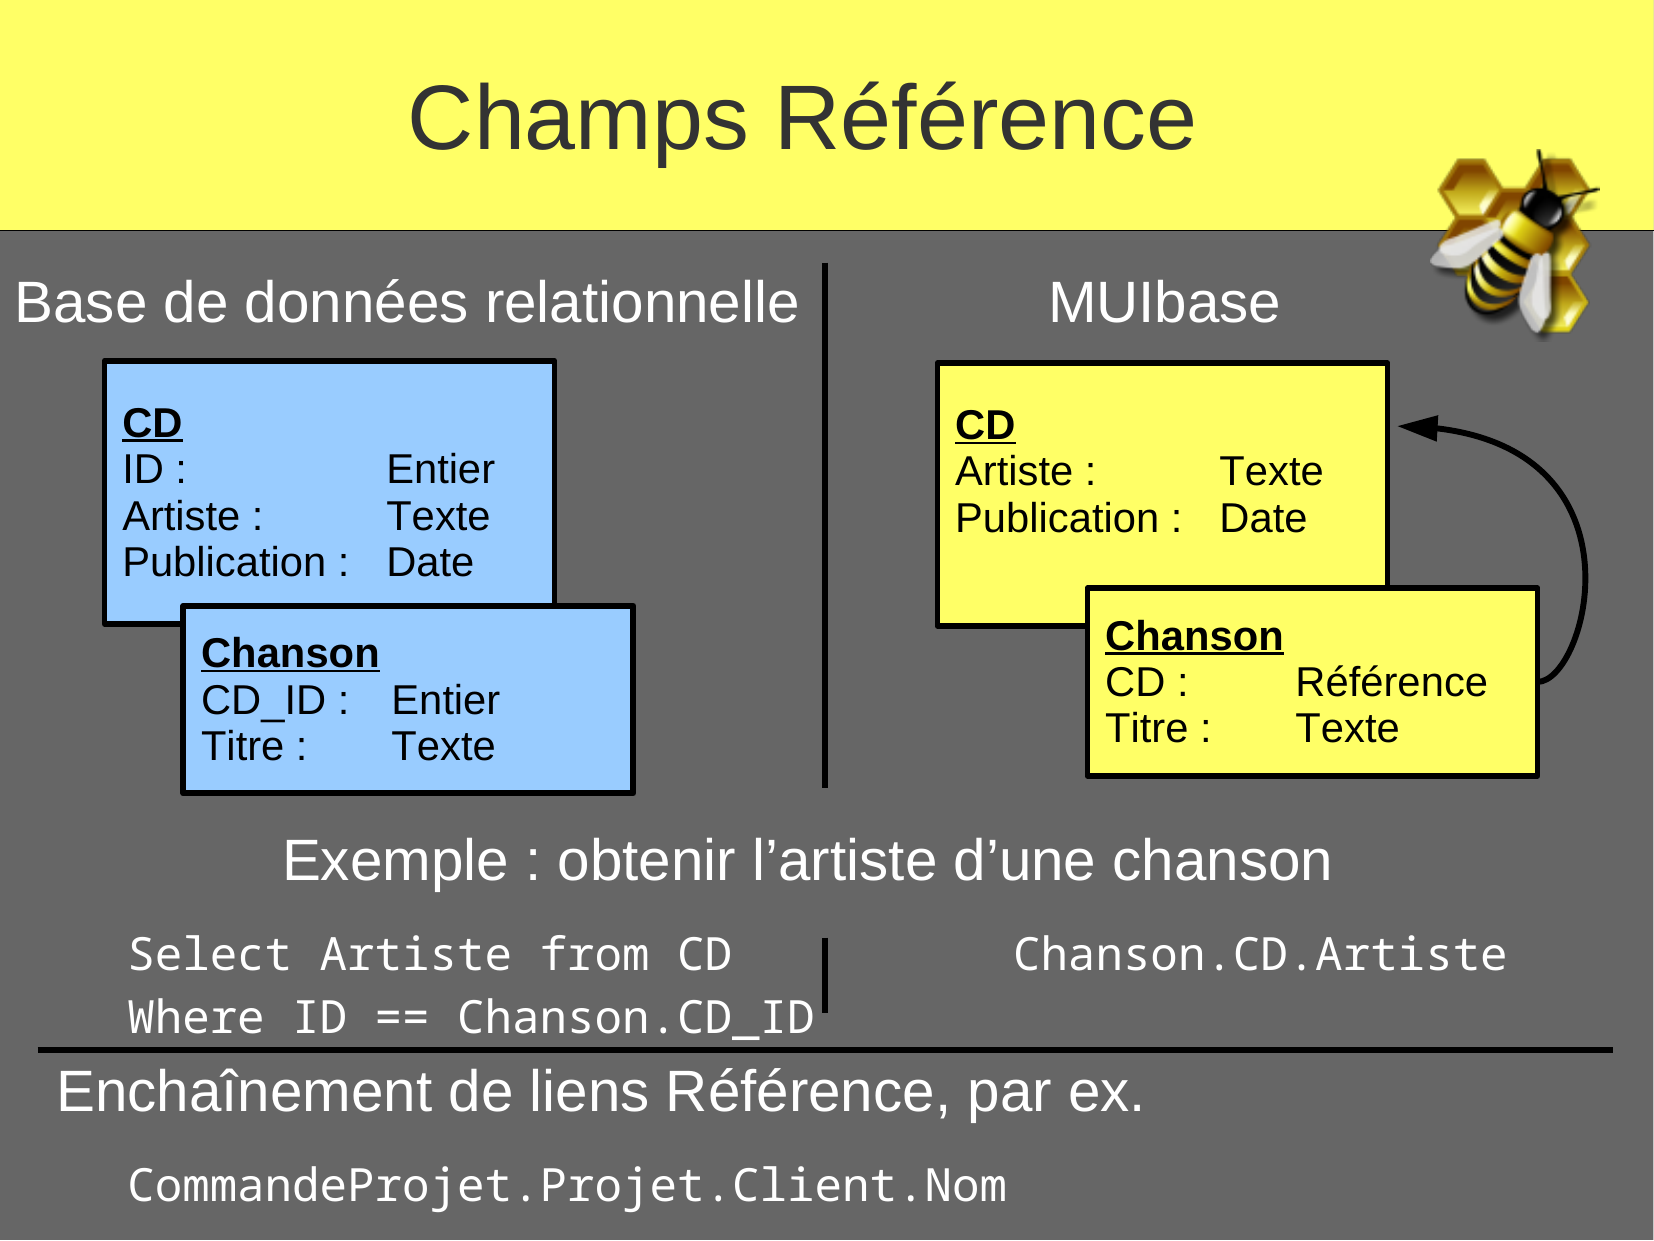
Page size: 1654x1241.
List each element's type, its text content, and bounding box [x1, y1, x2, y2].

text_box CommandeProjet.Projet.Client.Nom [112, 1144, 1576, 1213]
text_box Enchaînement de liens Référence, par ex. [41, 1053, 1505, 1139]
text_box Exemple : obtenir l’artiste d’une chanson [41, 820, 1576, 908]
text_box Chanson CD_ID : Entier Titre : Texte [183, 605, 634, 794]
picture [1430, 149, 1600, 342]
text_box Chanson CD : Référence Titre : Texte [1087, 588, 1538, 776]
text_box Select Artiste from CD Chanson.CD.Artiste Where ID == Chanson.CD_ID [112, 914, 1576, 1036]
text_box Base de données relationnelle MUIbase [828, 262, 1463, 350]
title Champs Référence [59, 13, 1548, 222]
text_box Base de données relationnelle MUIbase [0, 262, 827, 350]
text_box CD ID : Entier Artiste : Texte Publication : Date [104, 361, 555, 624]
text_box CD Artiste : Texte Publication : Date [937, 363, 1388, 626]
